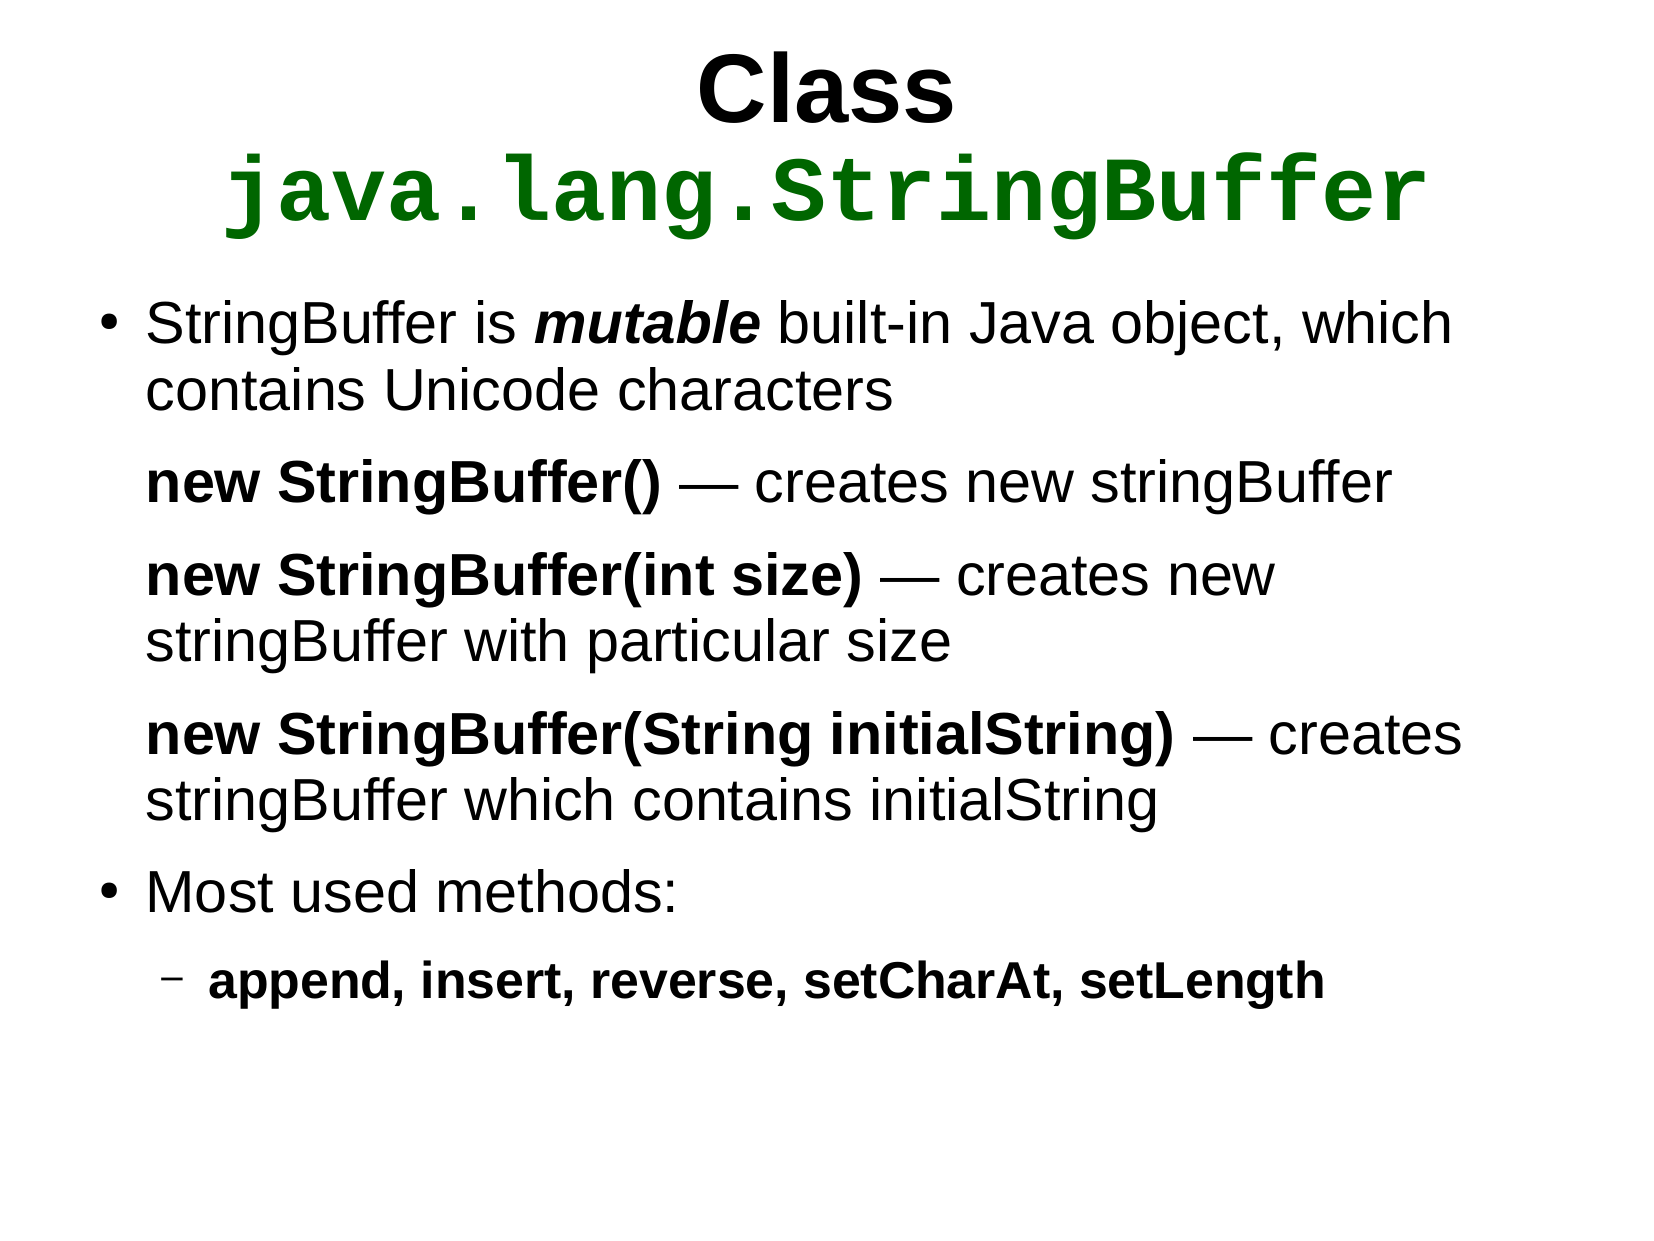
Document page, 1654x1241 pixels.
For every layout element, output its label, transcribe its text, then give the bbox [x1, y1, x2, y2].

title Class java.lang.StringBuffer [82, 19, 1571, 287]
list StringBuffer is mutable built-in Java object, which contains Unicode characters new StringBuffer() — creates new stringBuffer new StringBuffer(int size) — creates new stringBuffer with particular size new StringBuffer(String initialString) — creates stringBuffer which contains initialString Most used methods: append, insert, reverse, setCharAt, setLength [82, 290, 1538, 1010]
